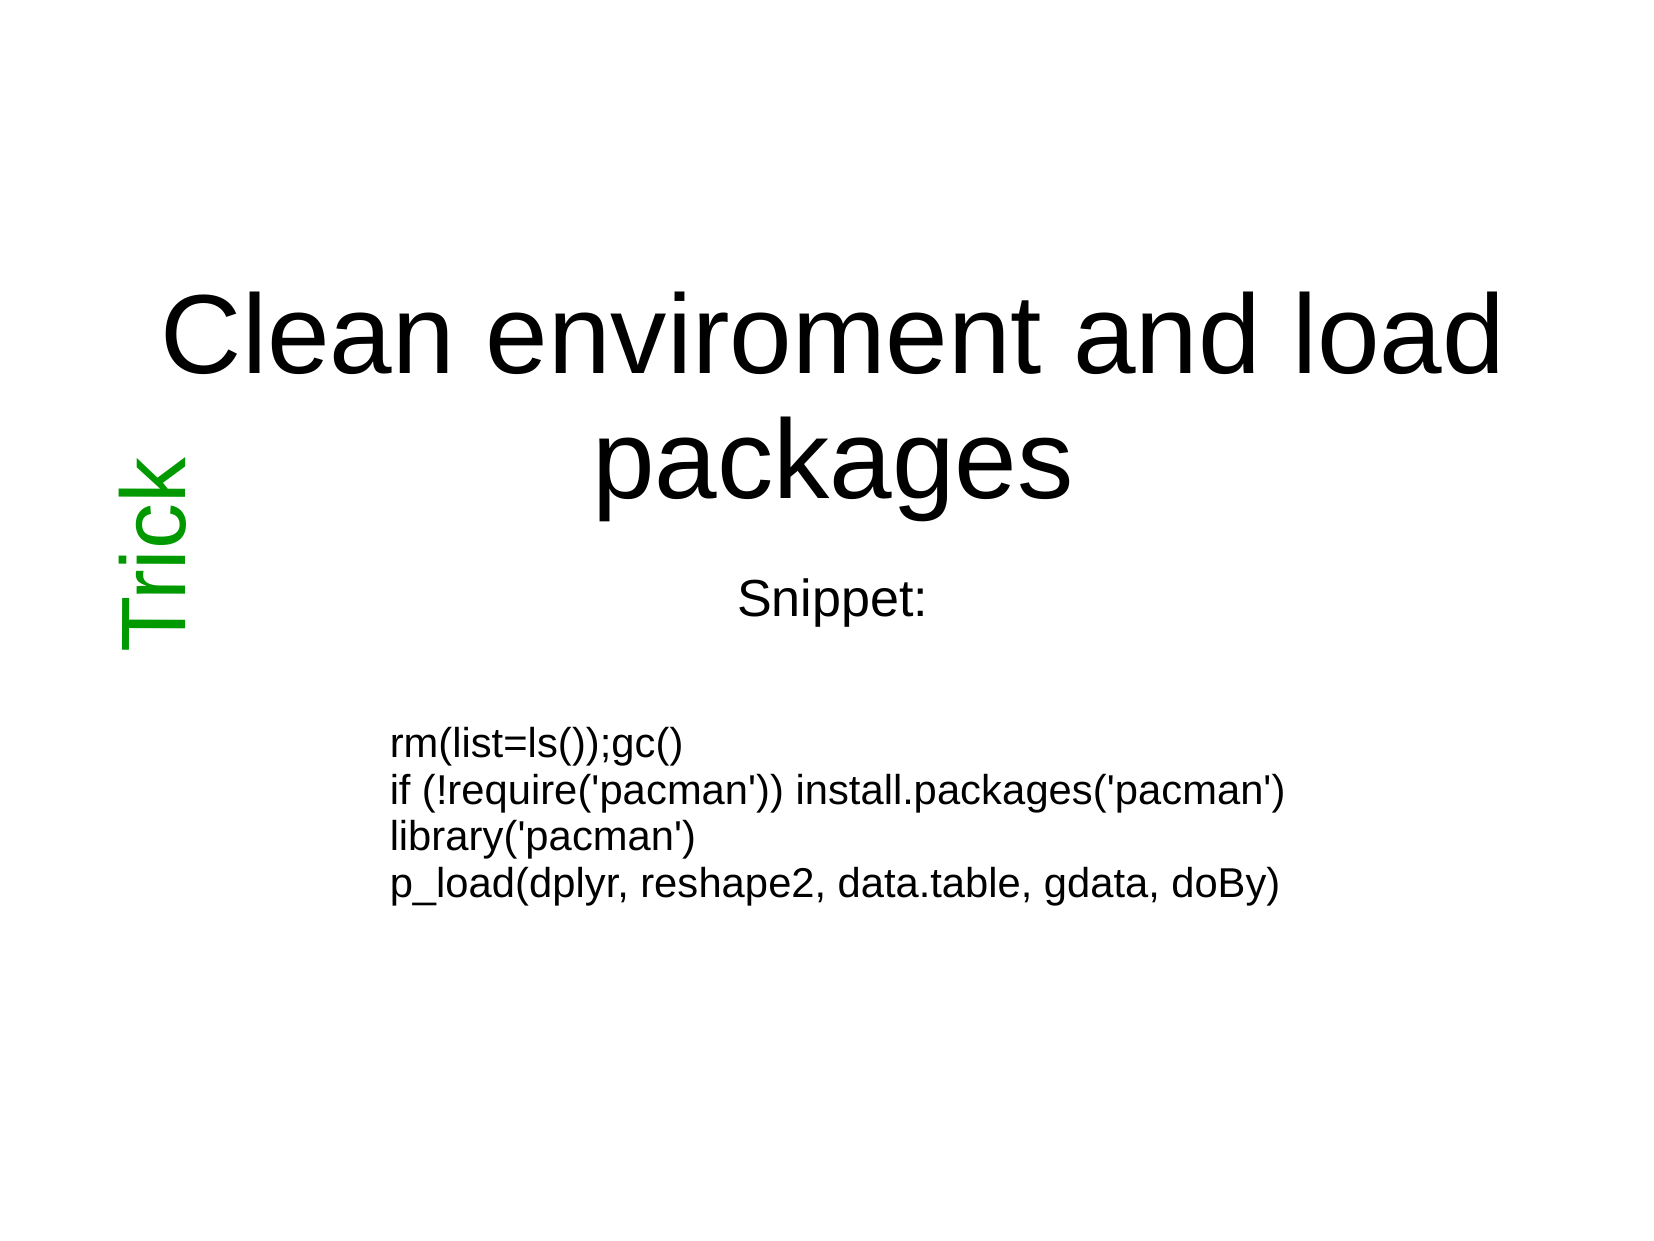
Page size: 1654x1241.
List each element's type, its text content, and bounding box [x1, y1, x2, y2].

title Trick [48, 0, 260, 1241]
subtitle Clean enviroment and load packages Snippet: rm(list=ls());gc() if (!require('pacman')) install.packages('pacman') library('pacman') p_load(dplyr, reshape2, data.table, gdata, doBy) [94, 47, 1571, 1241]
